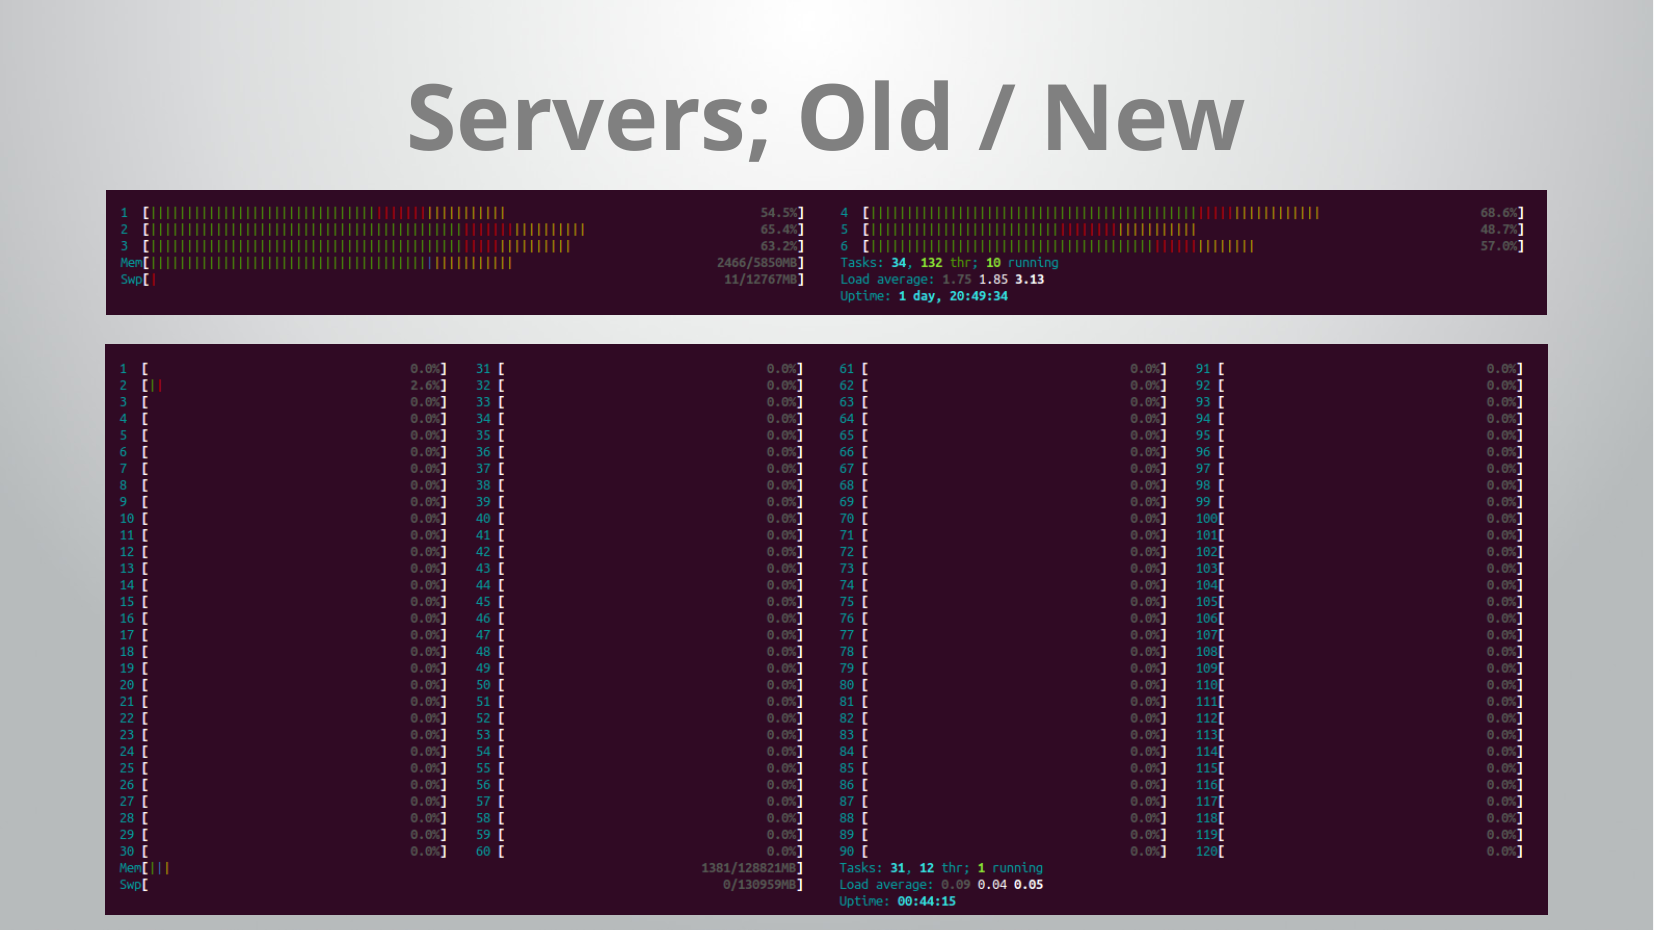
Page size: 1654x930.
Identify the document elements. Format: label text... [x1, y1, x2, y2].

title Servers; Old / New [82, 36, 1571, 193]
picture [0, 0, 1654, 930]
